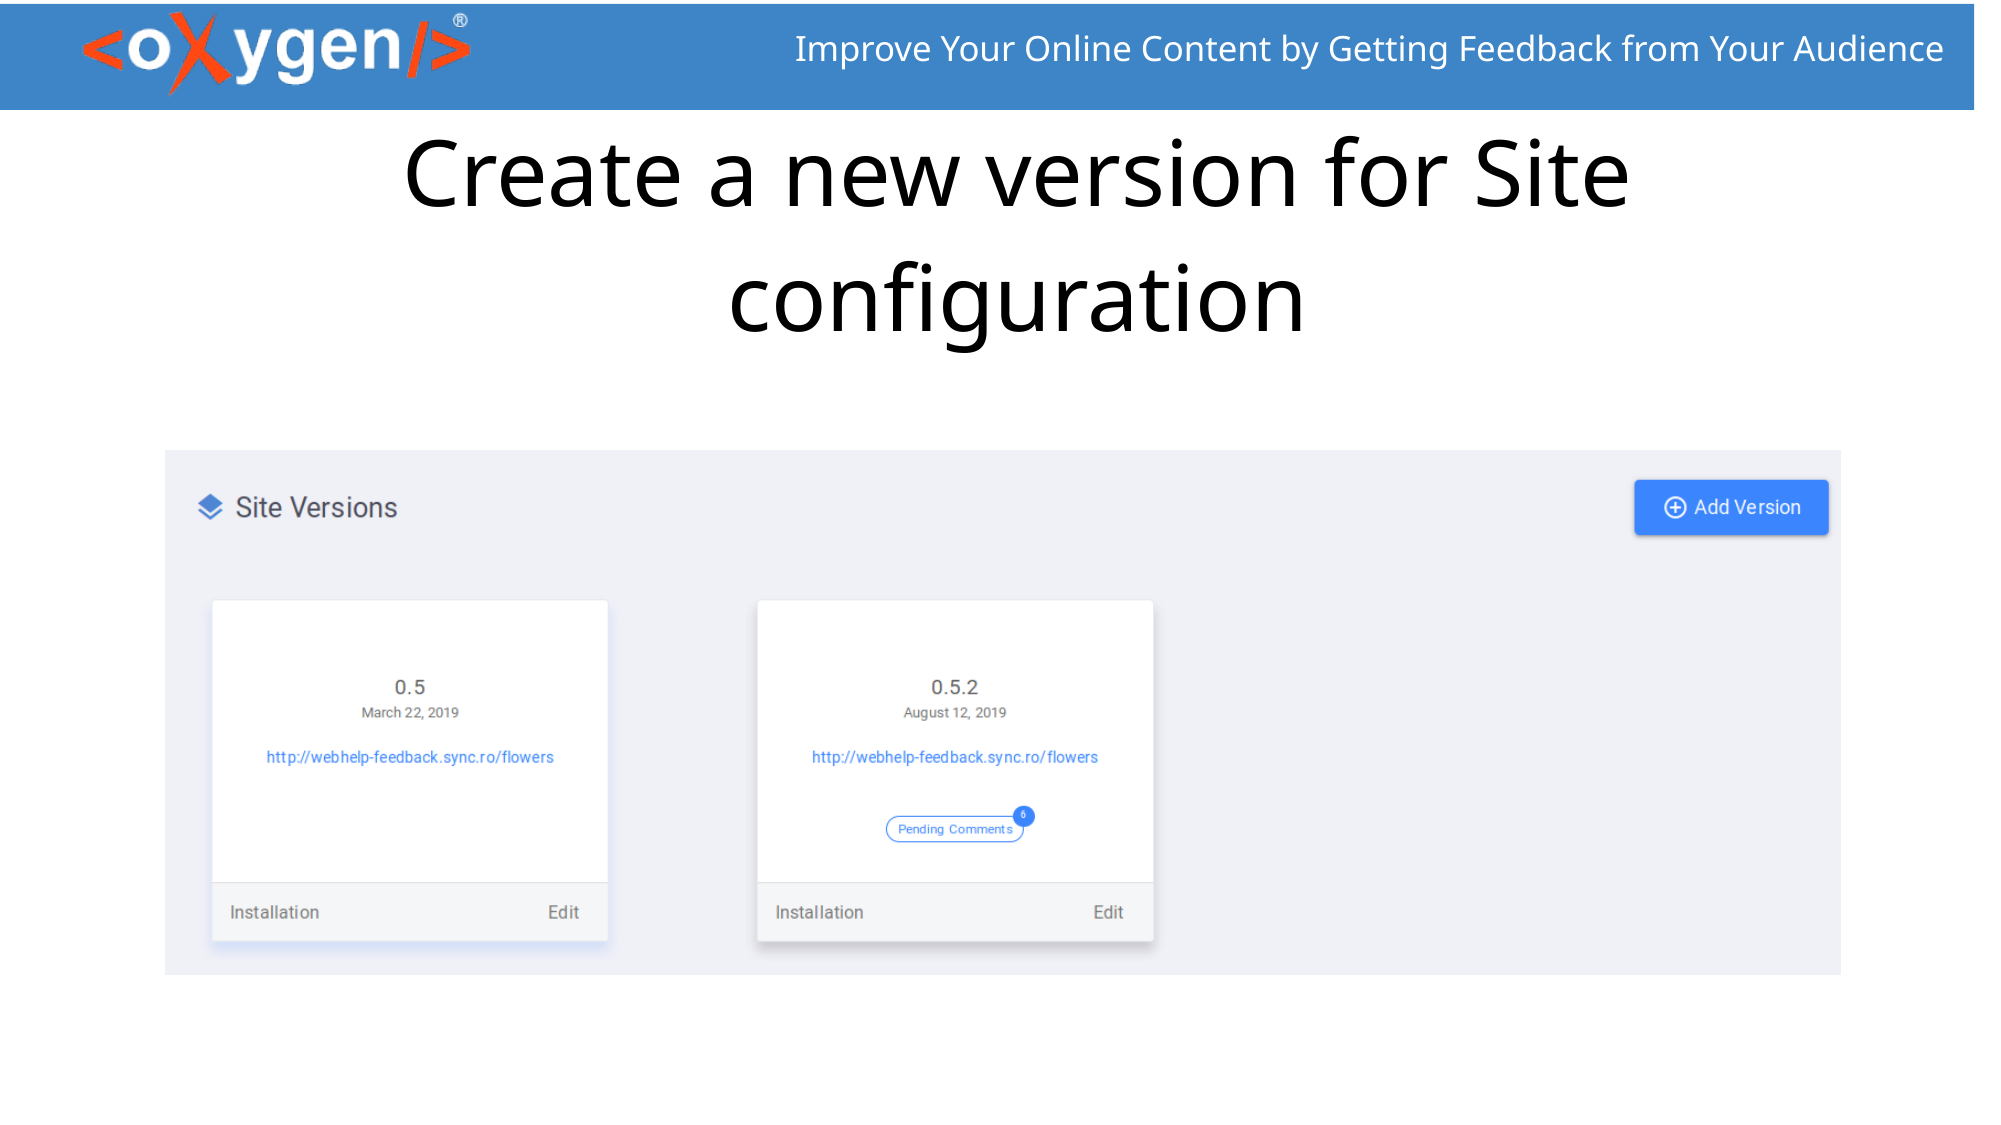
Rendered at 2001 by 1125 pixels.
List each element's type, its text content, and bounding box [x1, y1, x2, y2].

title Create a new version for Site configuration [99, 126, 1900, 341]
picture [165, 450, 1841, 976]
picture [75, 0, 488, 106]
